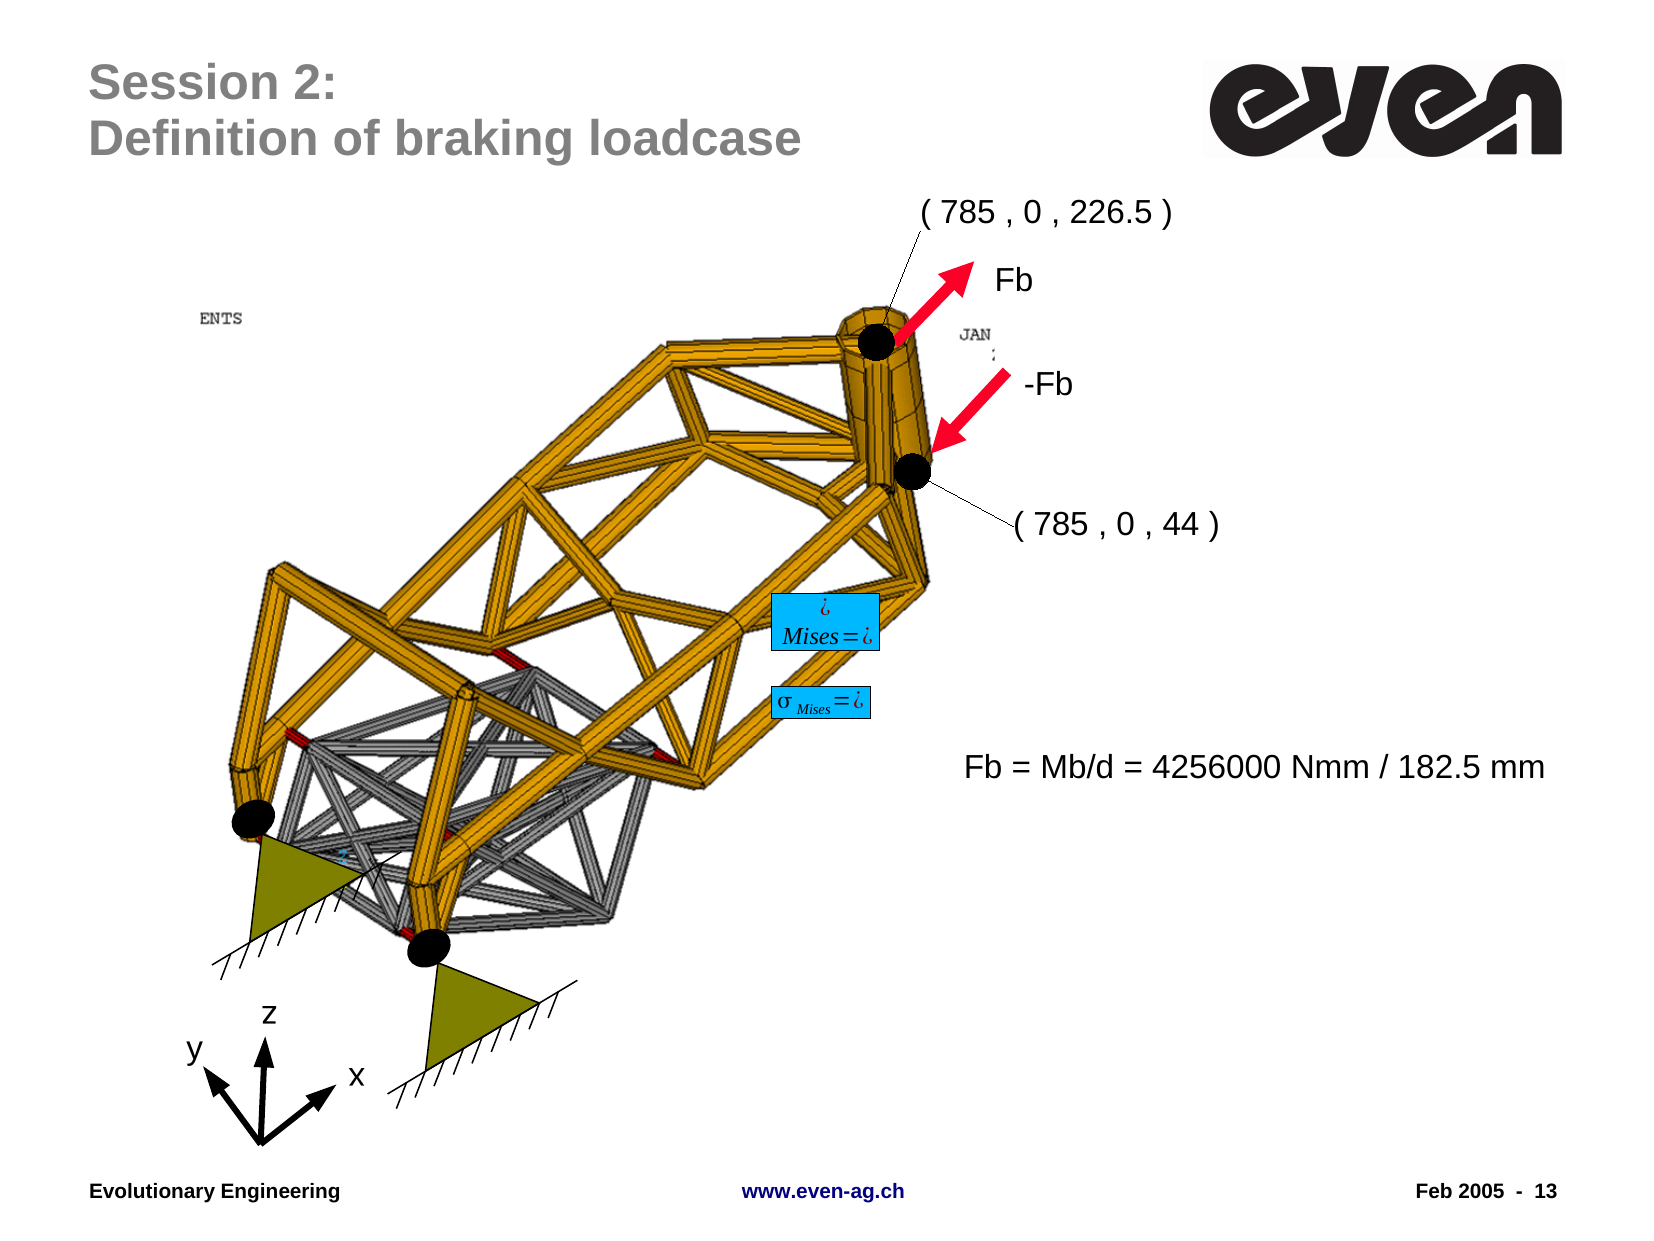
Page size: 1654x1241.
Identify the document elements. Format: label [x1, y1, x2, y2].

text_box [894, 453, 931, 490]
picture [200, 291, 995, 975]
text_box [232, 800, 362, 941]
text_box [408, 929, 537, 1070]
text_box [858, 324, 895, 361]
picture [988, 762, 995, 776]
